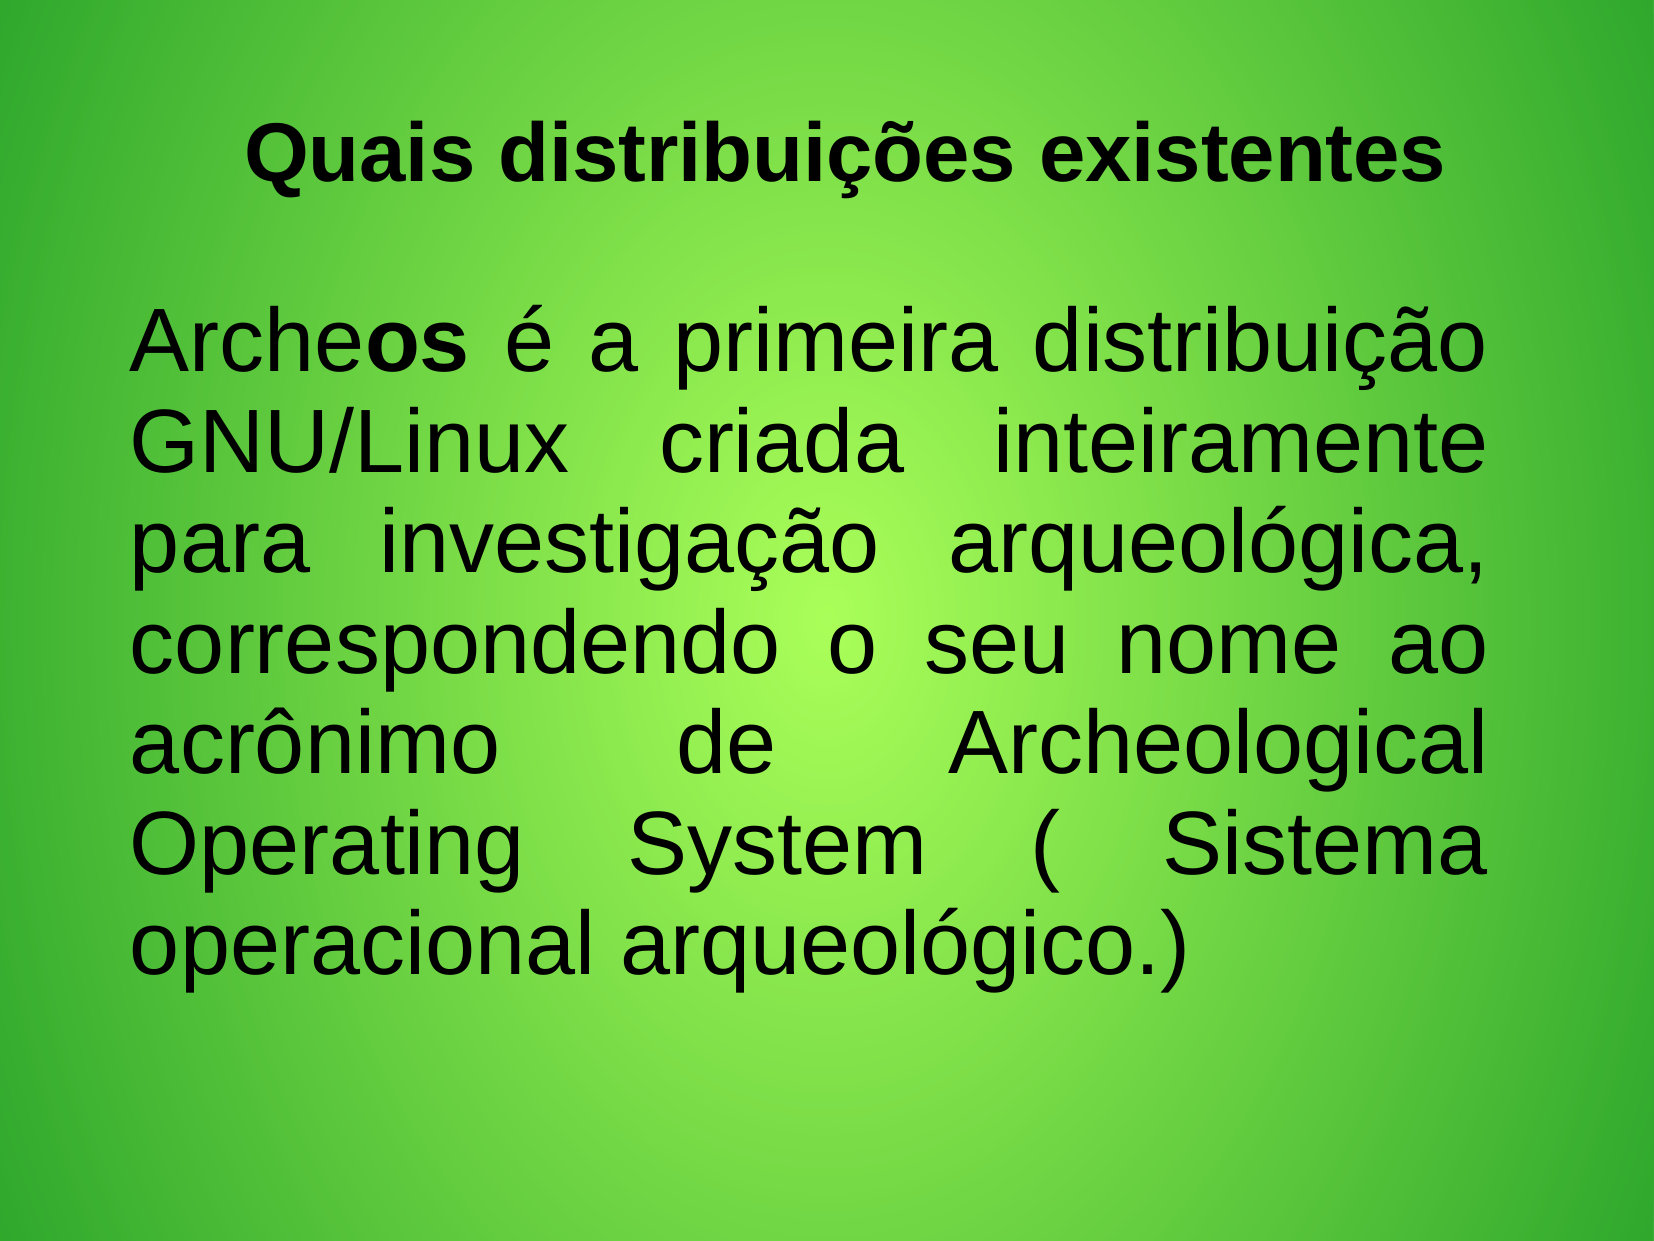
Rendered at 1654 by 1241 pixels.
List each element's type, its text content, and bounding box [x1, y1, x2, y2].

title Quais distribuições existentes [82, 49, 1571, 257]
list Archeos é a primeira distribuição GNU/Linux criada inteiramente para investigação arqueológica, correspondendo o seu nome ao acrônimo de Archeological Operating System ( Sistema operacional arqueológico.) [129, 290, 1489, 1010]
